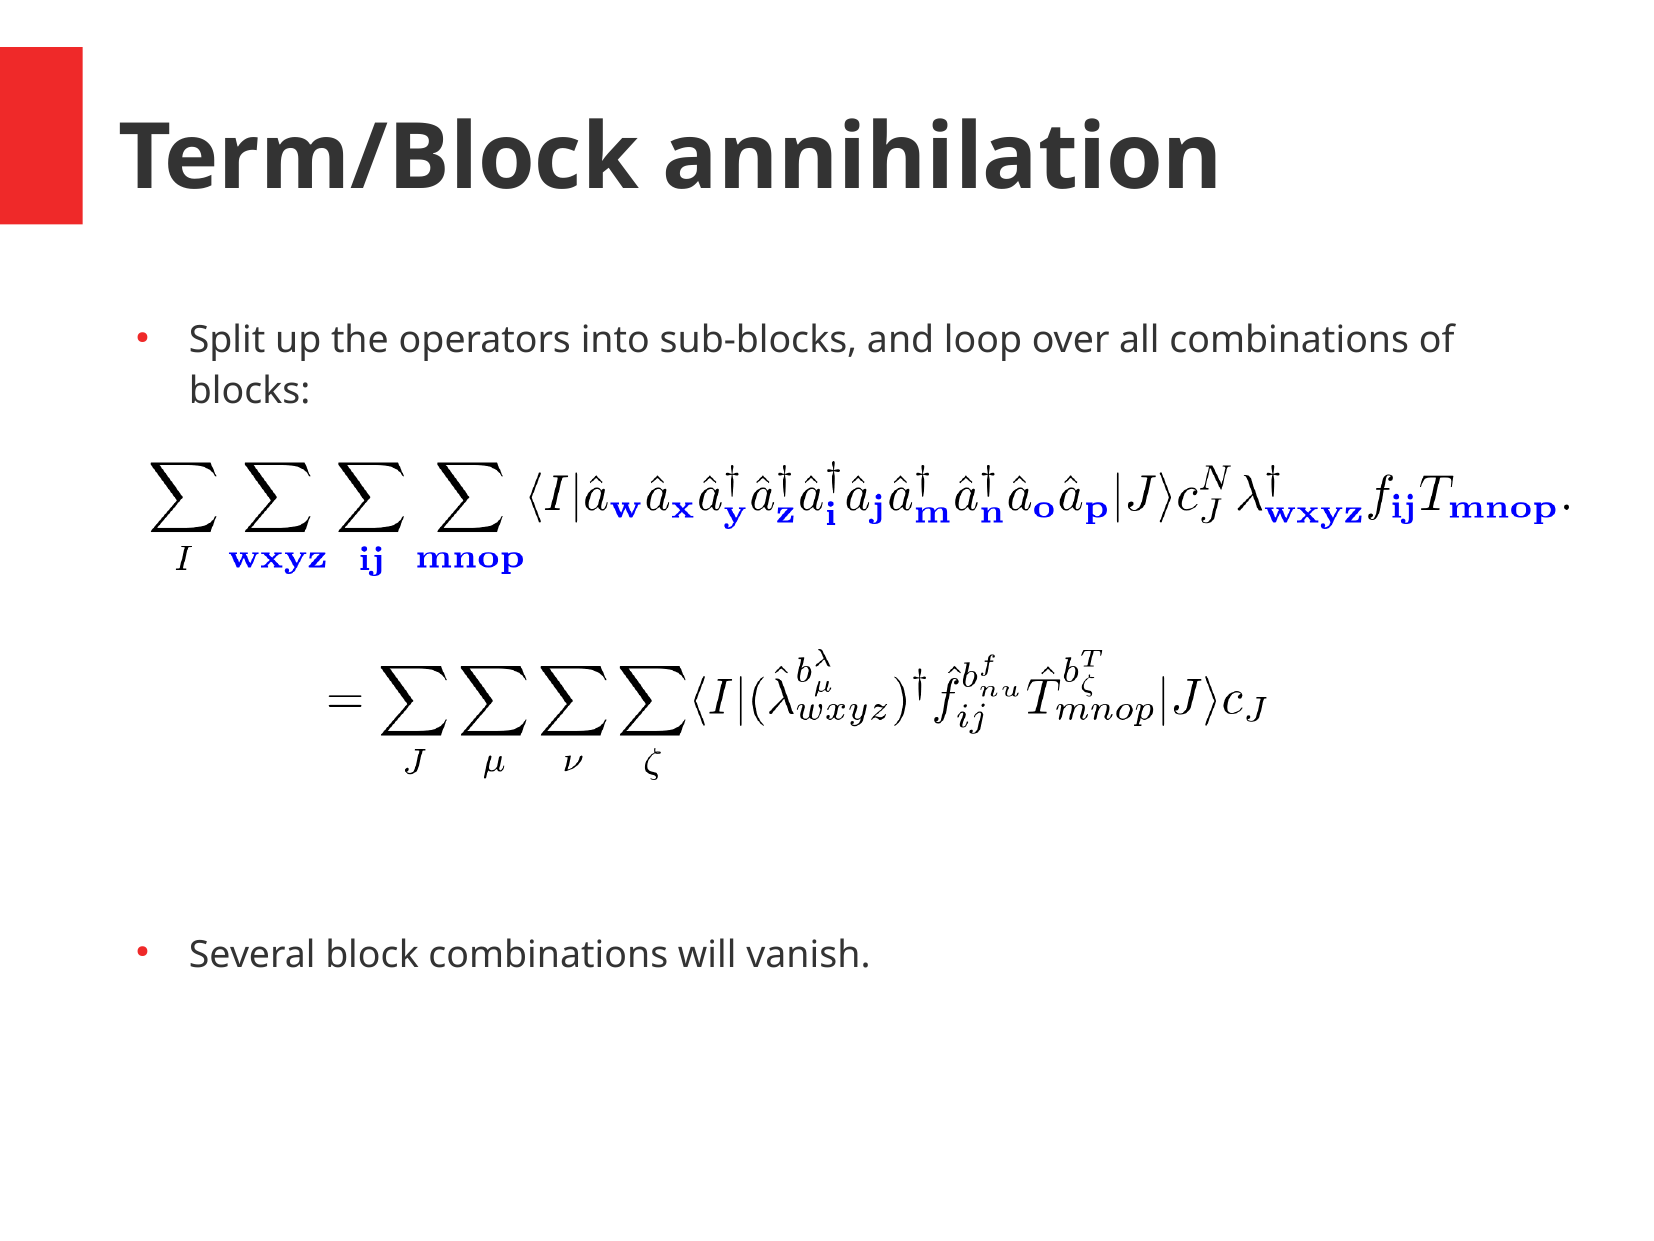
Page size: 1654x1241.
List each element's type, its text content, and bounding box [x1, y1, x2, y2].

list Split up the operators into sub-blocks, and loop over all combinations of blocks: Several block combinations will vanish. [118, 312, 1536, 559]
title Term/Block annihilation [118, 49, 1571, 257]
picture [150, 461, 1569, 576]
picture [328, 649, 1267, 781]
